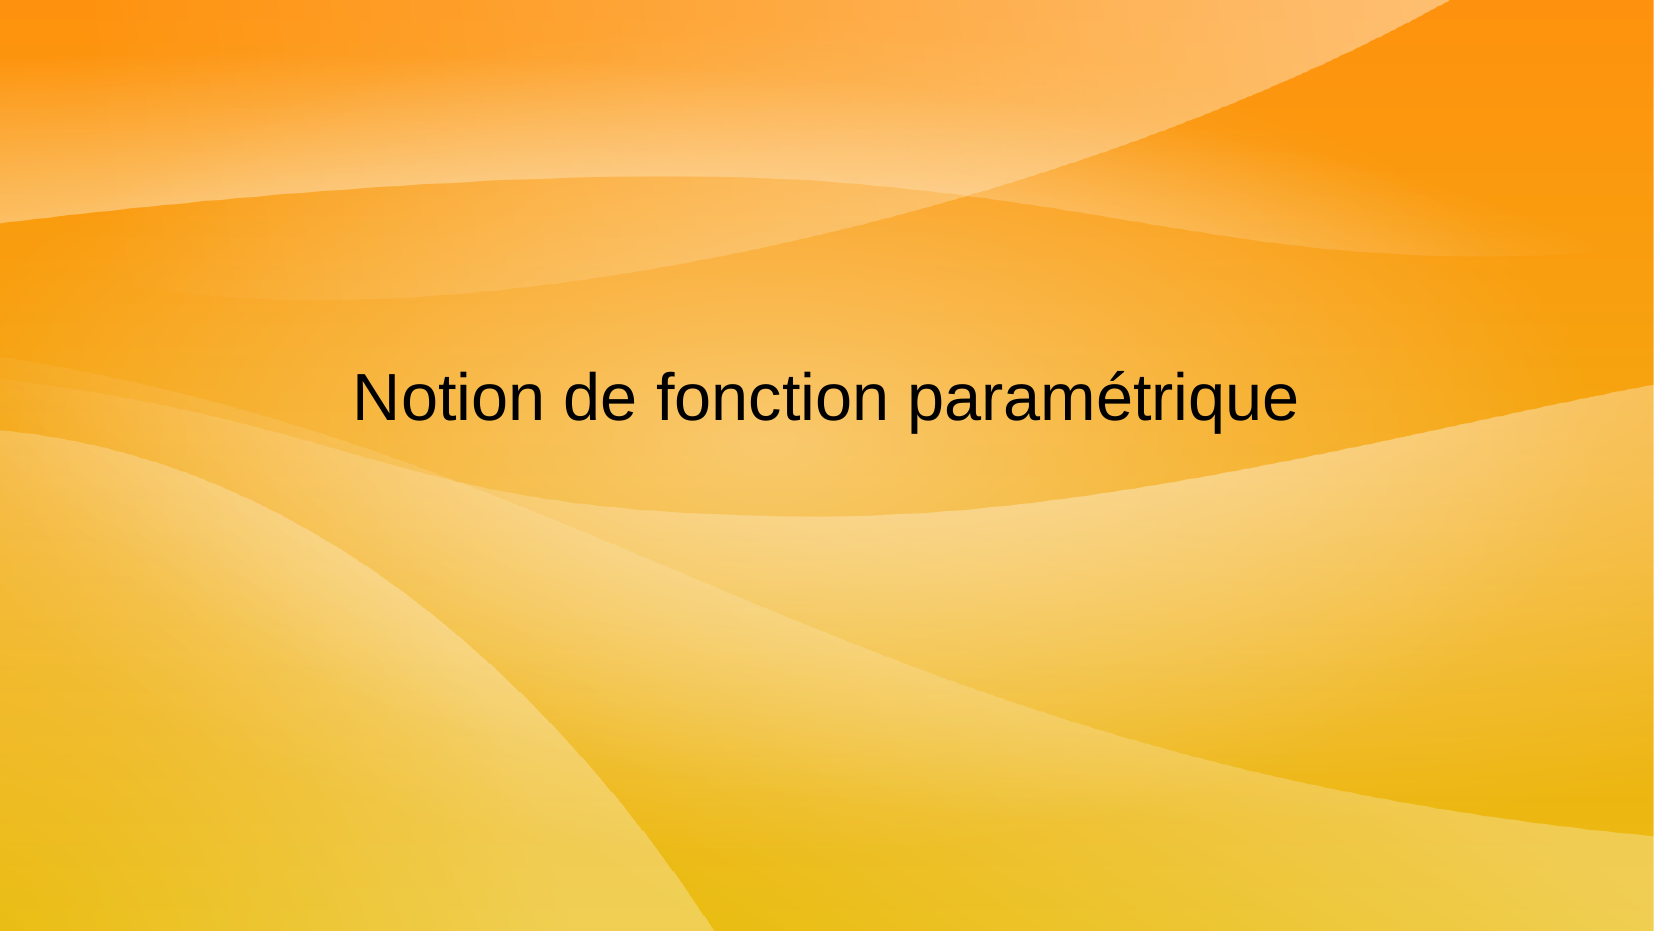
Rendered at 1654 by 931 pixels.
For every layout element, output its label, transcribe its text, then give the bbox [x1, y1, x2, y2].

subtitle Notion de fonction paramétrique [82, 37, 1571, 757]
picture [0, 0, 1654, 931]
